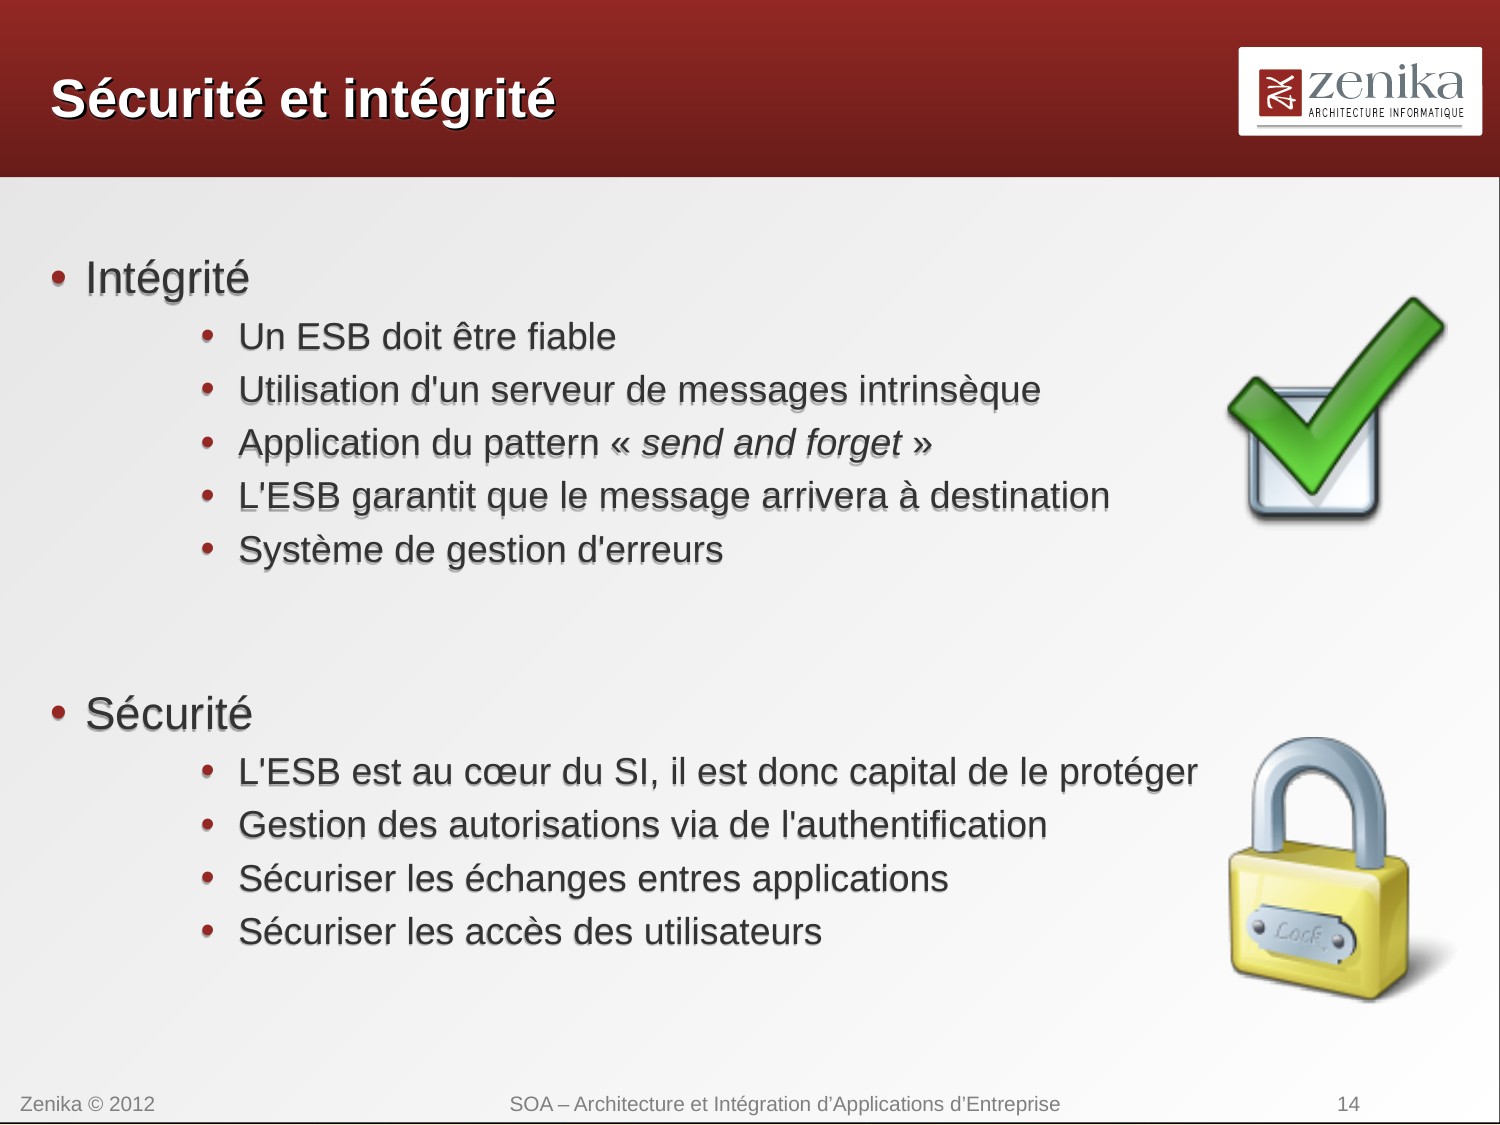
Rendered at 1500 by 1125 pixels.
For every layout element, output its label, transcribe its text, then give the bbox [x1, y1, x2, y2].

subtitle Intégrité Un ESB doit être fiable Utilisation d'un serveur de messages intrinsèque Application du pattern « send and forget » L'ESB garantit que le message arrivera à destination Système de gestion d'erreurs Sécurité L'ESB est au cœur du SI, il est donc capital de le protéger Gestion des autorisations via de l'authentification Sécuriser les échanges entres applications Sécuriser les accès des utilisateurs [50, 249, 1477, 1064]
title Sécurité et intégrité [50, 22, 1206, 172]
picture [1198, 737, 1466, 1004]
picture [1180, 294, 1448, 561]
